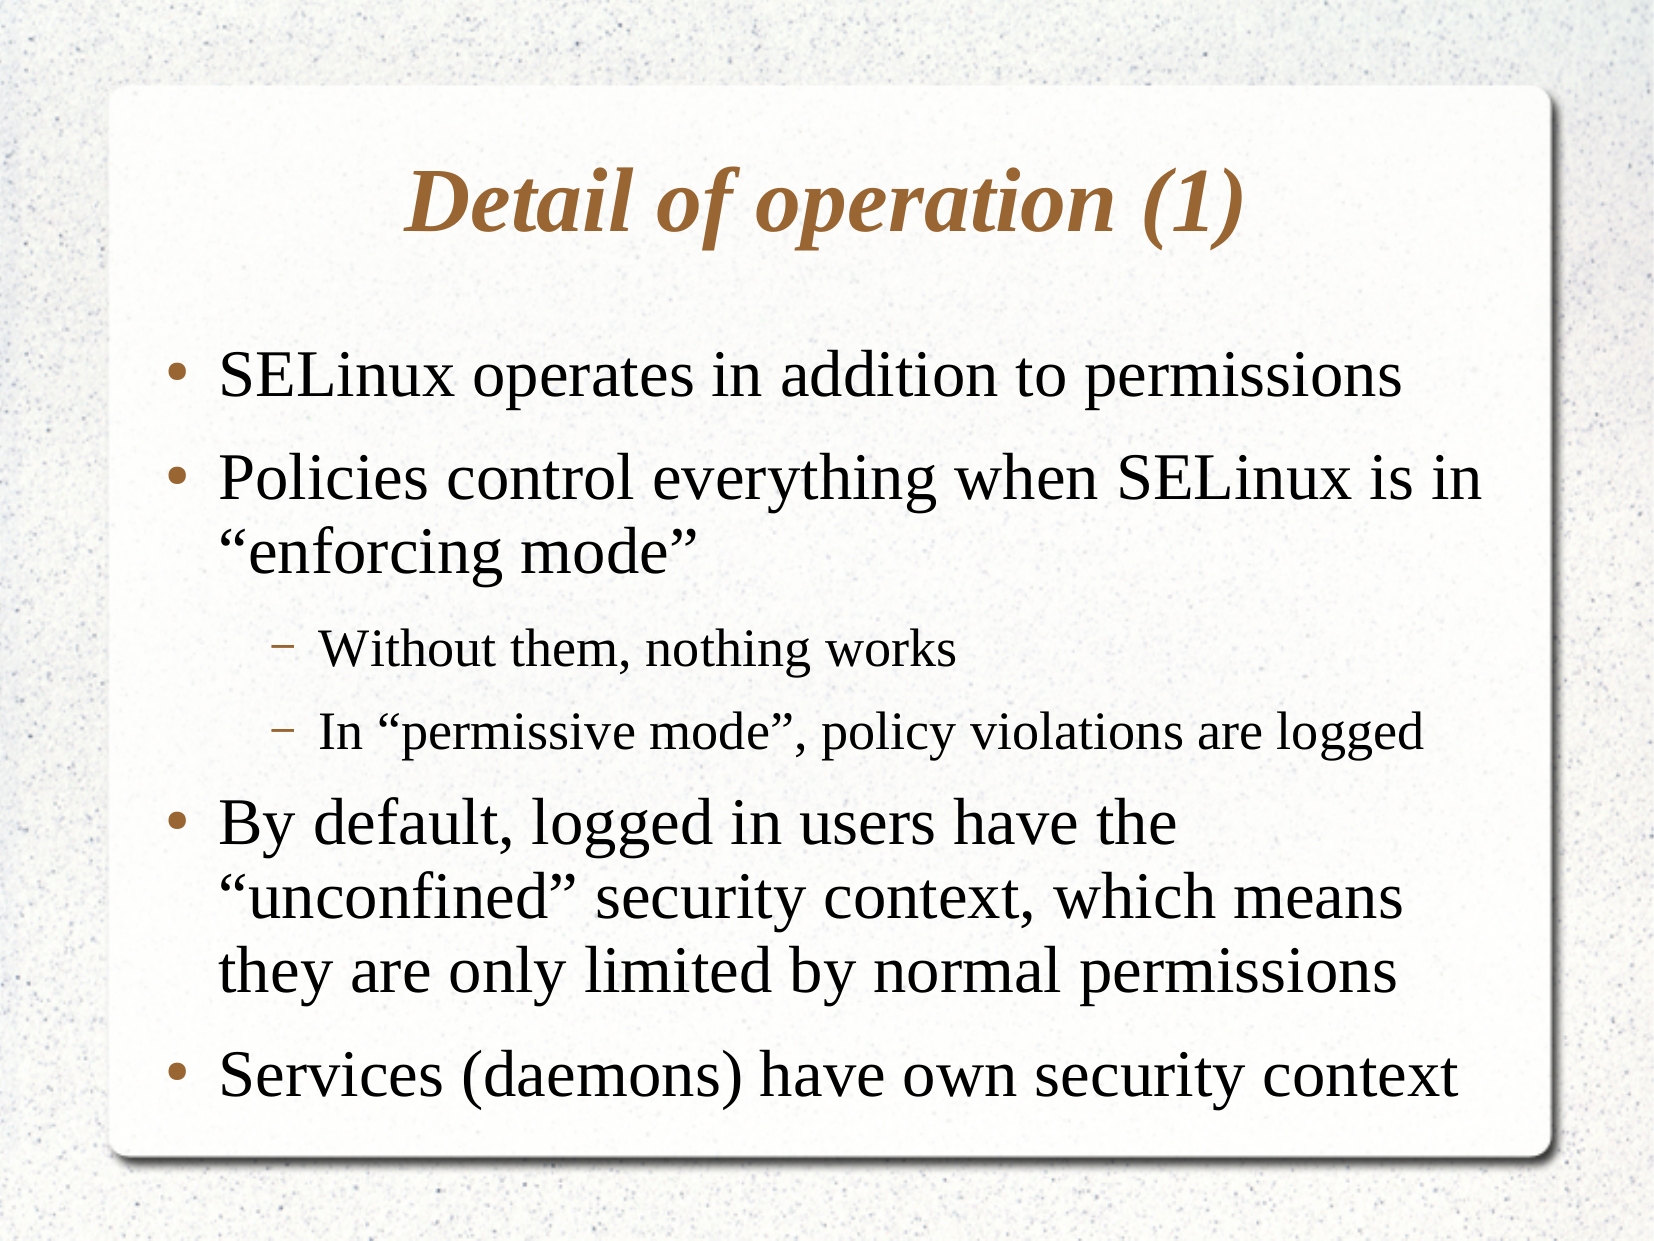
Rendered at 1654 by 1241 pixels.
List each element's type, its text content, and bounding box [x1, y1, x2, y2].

title Detail of operation (1) [118, 96, 1536, 304]
list SELinux operates in addition to permissions Policies control everything when SELinux is in “enforcing mode” Without them, nothing works In “permissive mode”, policy violations are logged By default, logged in users have the “unconfined” security context, which means they are only limited by normal permissions Services (daemons) have own security context [147, 336, 1506, 1111]
picture [0, 0, 1654, 1241]
